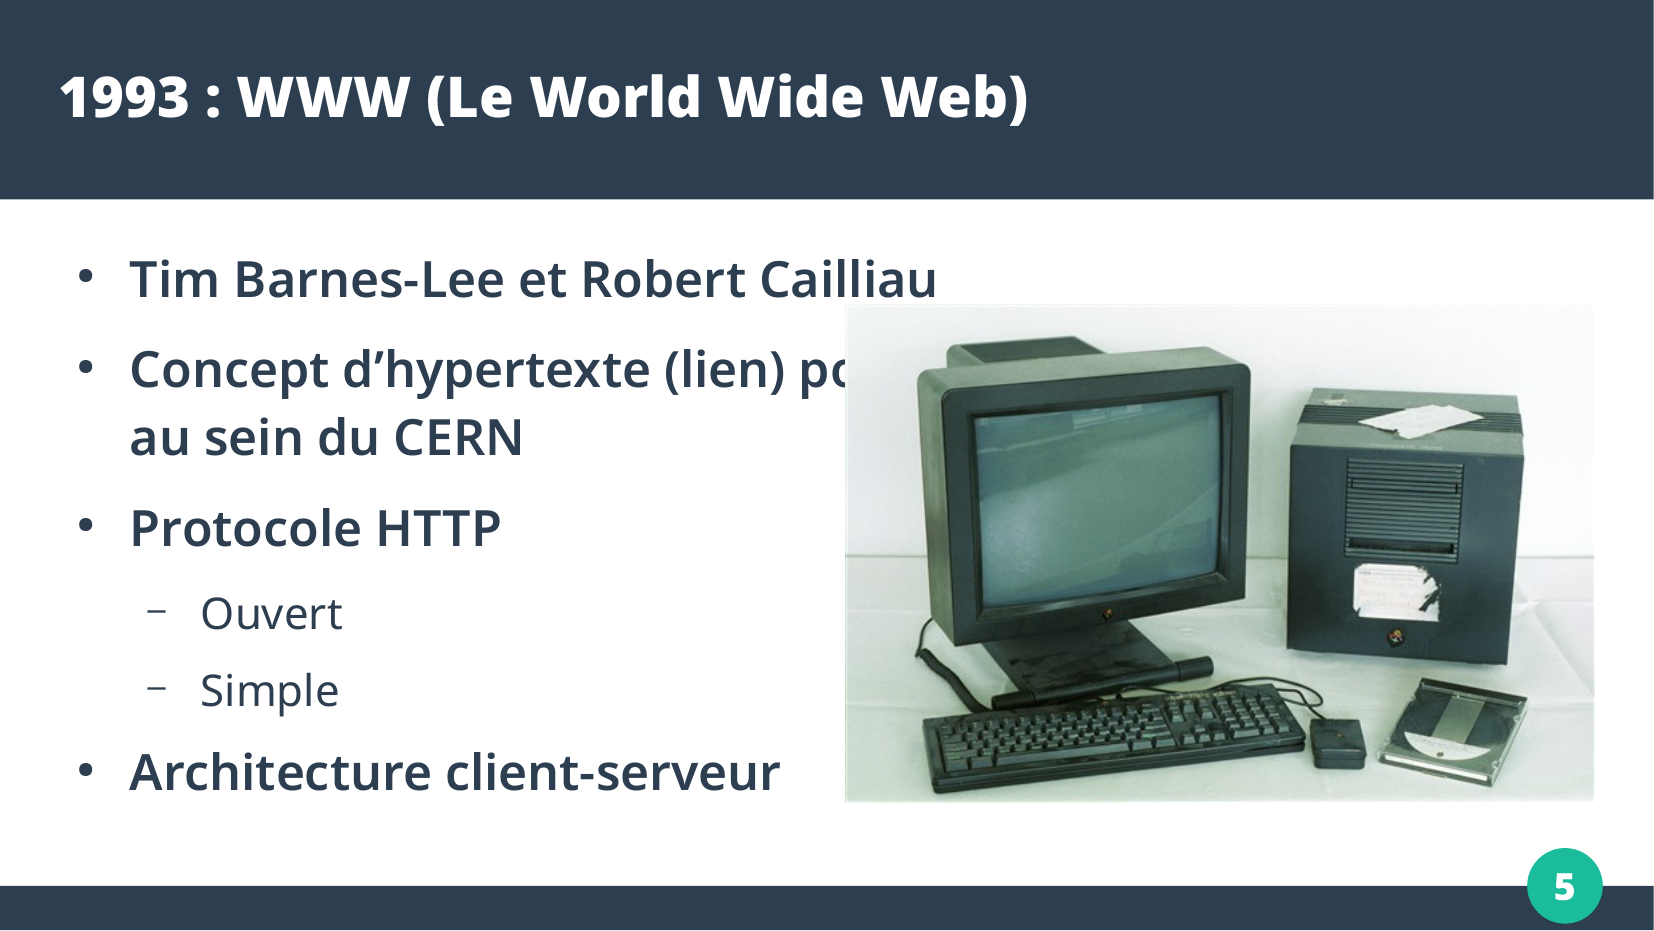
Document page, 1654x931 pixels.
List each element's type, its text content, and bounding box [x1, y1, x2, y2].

title 1993 : WWW (Le World Wide Web) [59, 37, 1595, 155]
picture [845, 304, 1595, 803]
list Tim Barnes-Lee et Robert Cailliau Concept d’hypertexte (lien) pour retrouver les informations au sein du CERN Protocole HTTP Ouvert Simple Architecture client-serveur [59, 243, 1595, 864]
